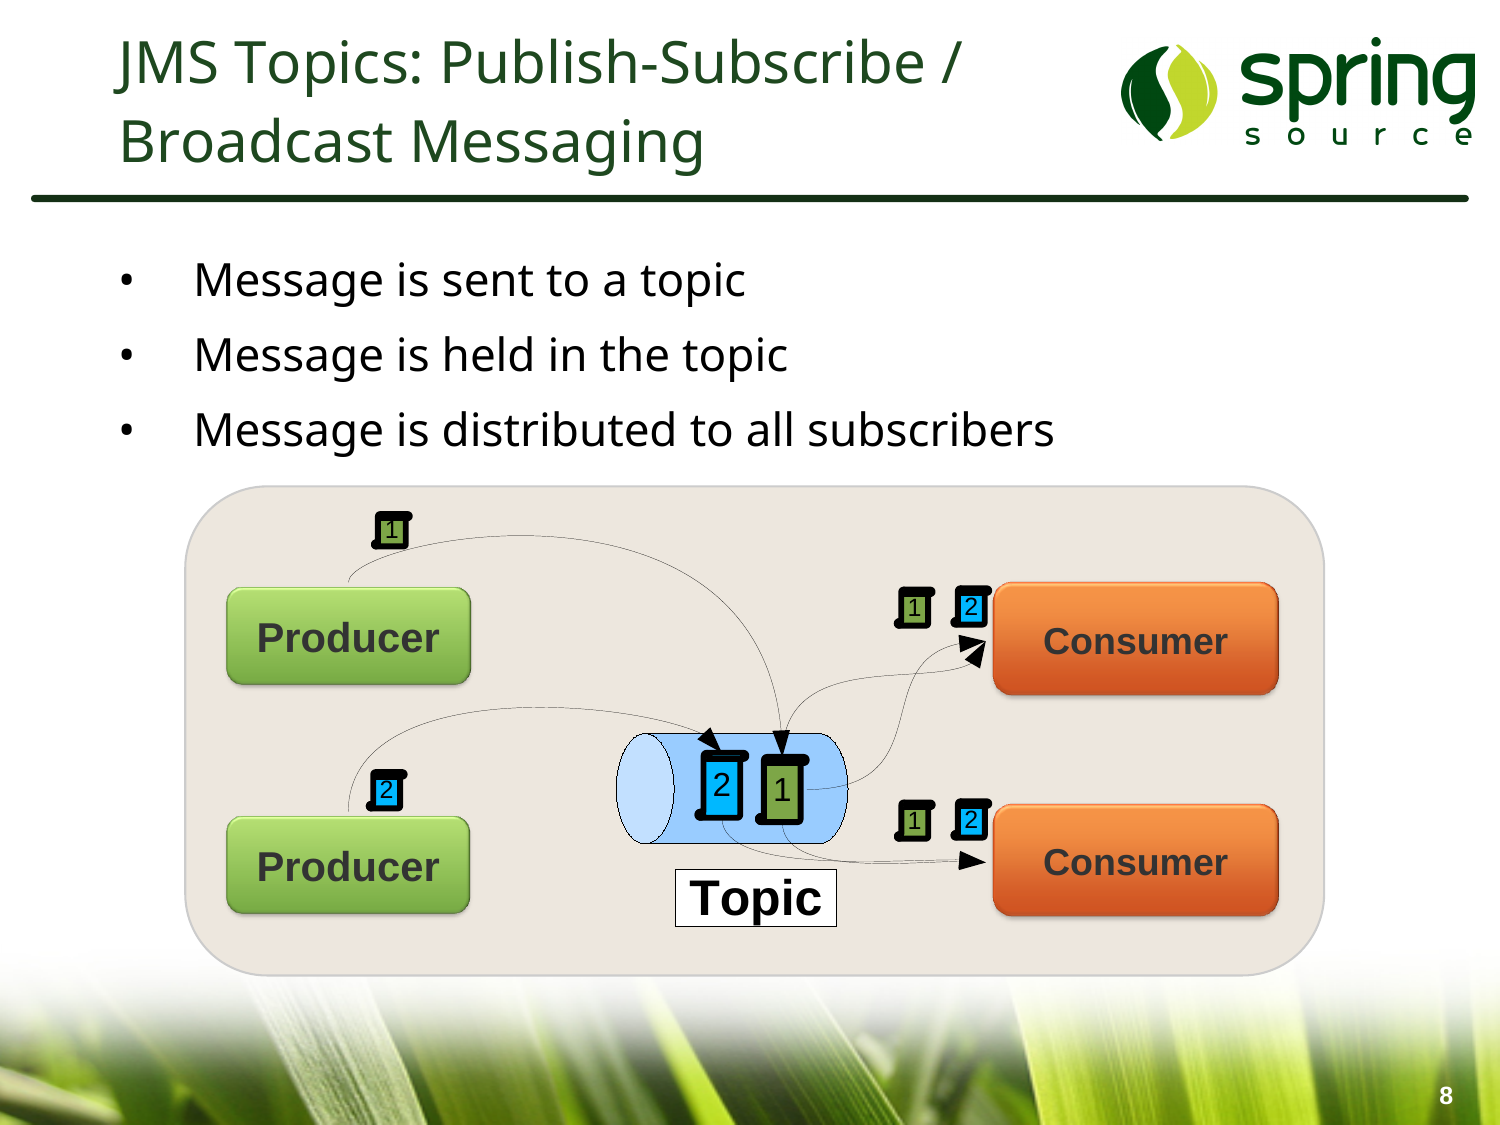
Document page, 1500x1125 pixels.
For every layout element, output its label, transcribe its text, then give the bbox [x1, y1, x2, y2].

picture [220, 903, 476, 923]
list Message is sent to a topic Message is held in the topic Message is distributed to all subscribers [103, 239, 1394, 903]
text_box Topic [675, 903, 837, 927]
title JMS Topics: Publish-Subscribe / Broadcast Messaging [103, 13, 1136, 177]
picture [0, 944, 1500, 1125]
picture [1136, 37, 1475, 145]
text_box [185, 903, 1324, 976]
picture [985, 903, 1286, 927]
